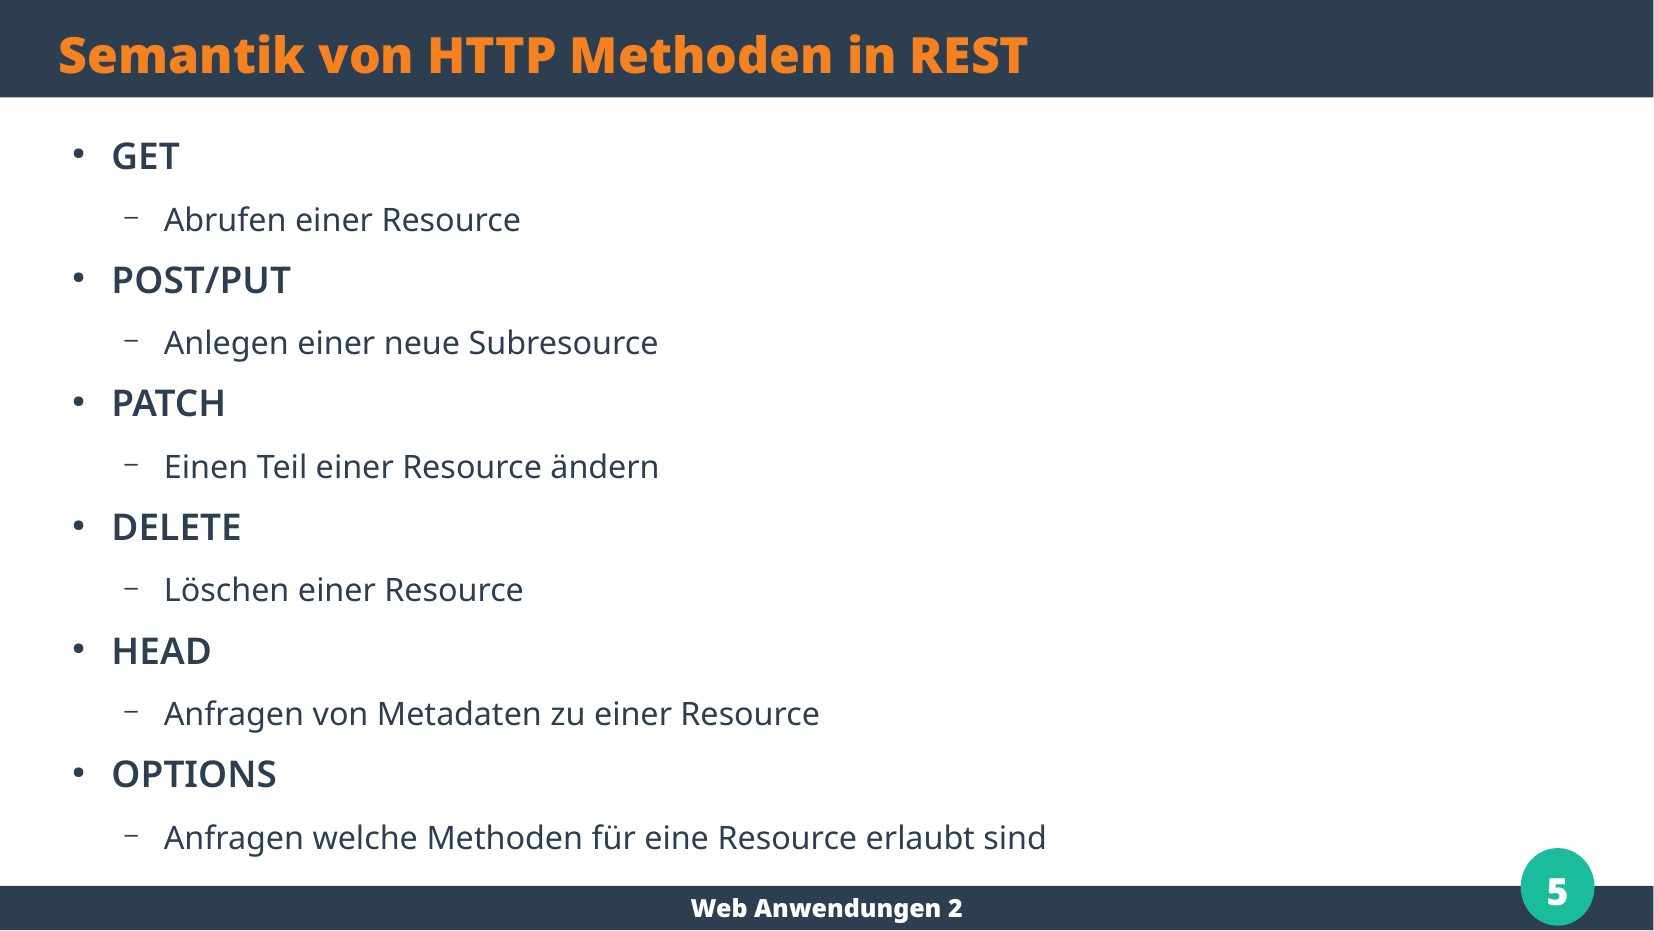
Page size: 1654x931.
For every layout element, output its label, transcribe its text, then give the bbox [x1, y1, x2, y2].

title Semantik von HTTP Methoden in REST [59, 8, 1595, 89]
list GET Abrufen einer Resource POST/PUT Anlegen einer neue Subresource PATCH Einen Teil einer Resource ändern DELETE Löschen einer Resource HEAD Anfragen von Metadaten zu einer Resource OPTIONS Anfragen welche Methoden für eine Resource erlaubt sind [59, 129, 1595, 864]
